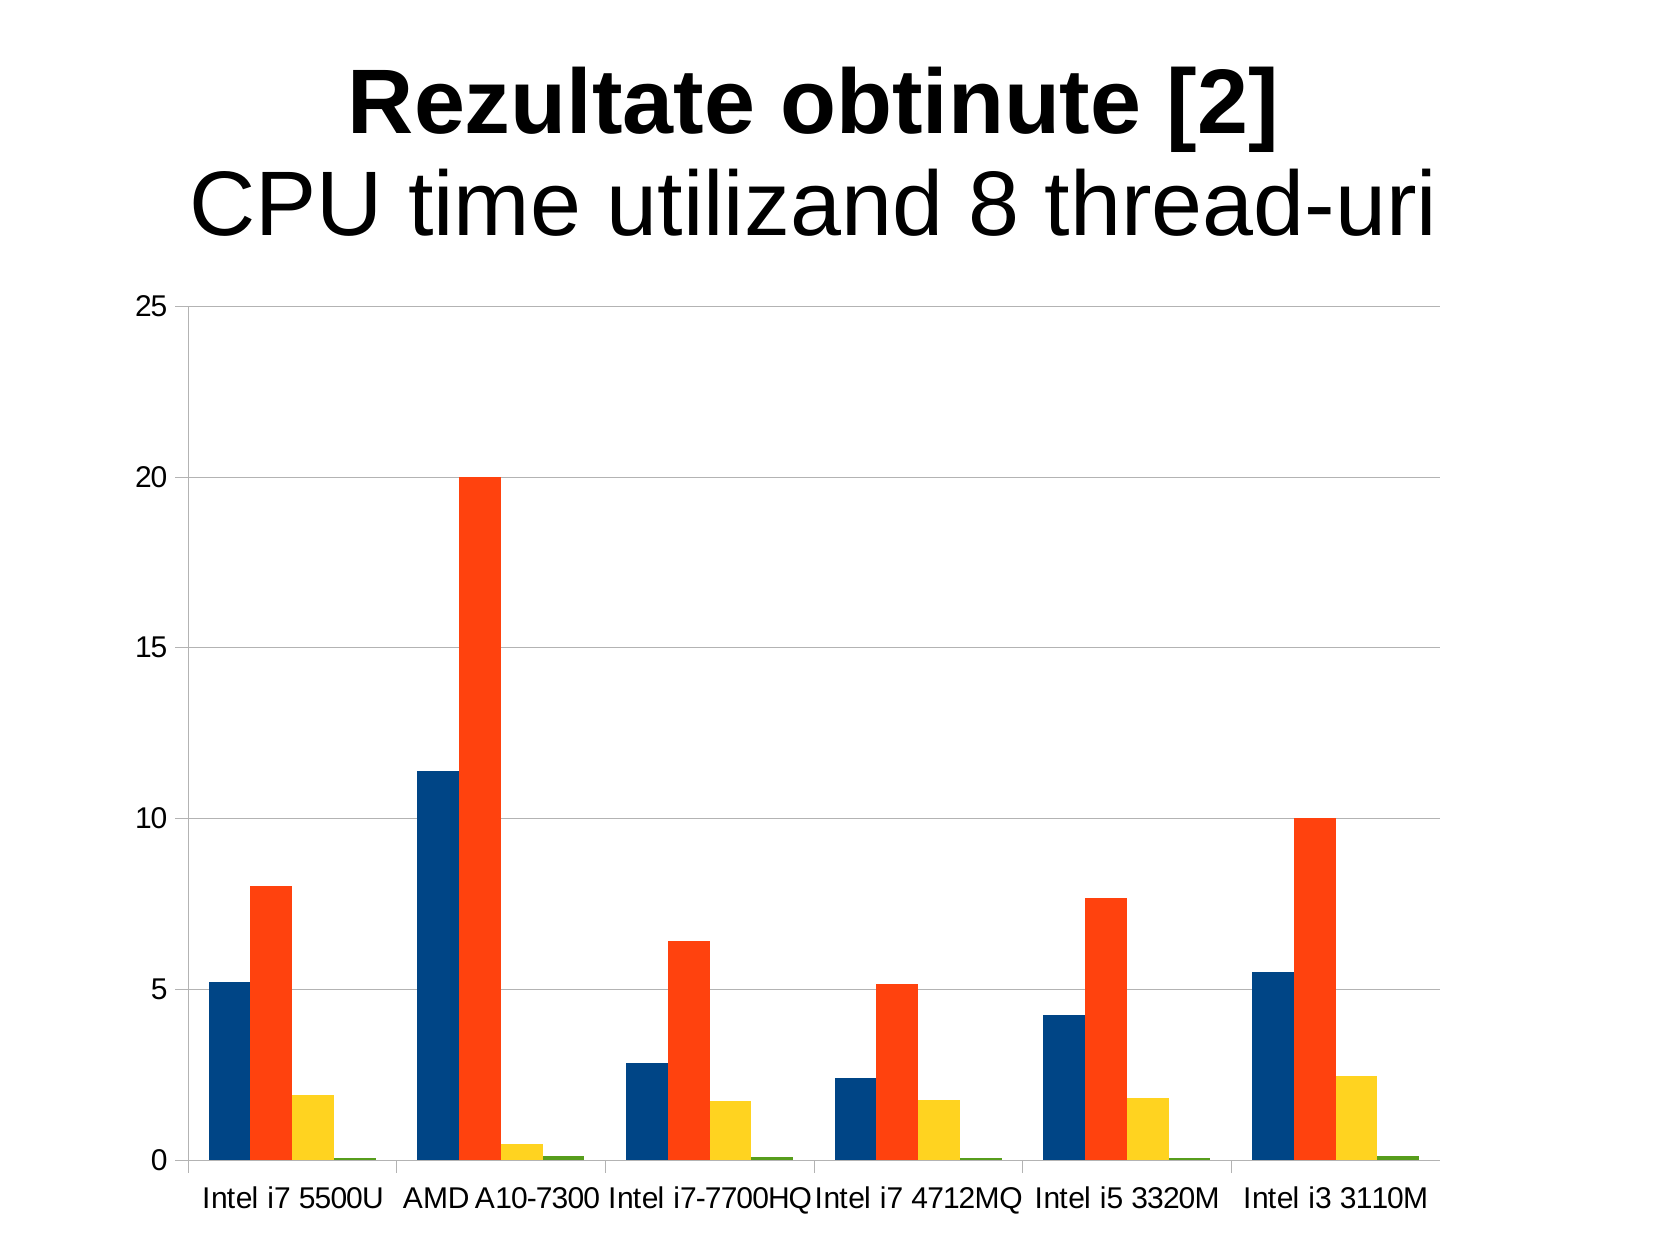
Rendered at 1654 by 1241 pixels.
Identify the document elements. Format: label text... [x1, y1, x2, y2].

picture [135, 289, 1441, 1216]
title Rezultate obtinute [2] CPU time utilizand 8 thread-uri [82, 49, 1571, 257]
